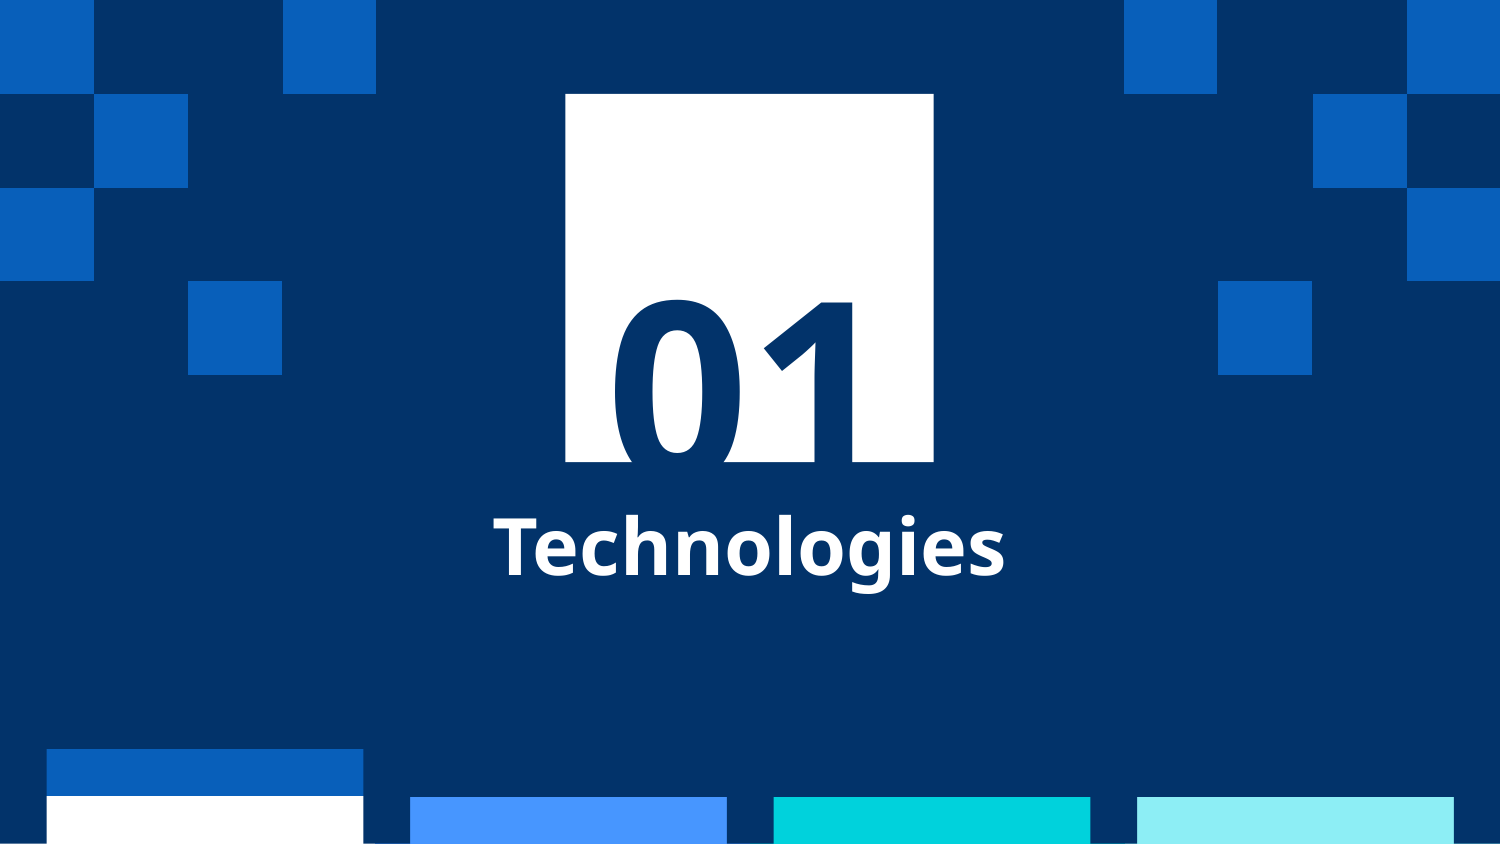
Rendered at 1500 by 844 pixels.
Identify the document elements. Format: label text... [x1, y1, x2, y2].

title 01 [562, 300, 938, 462]
title Technologies [344, 493, 1156, 594]
